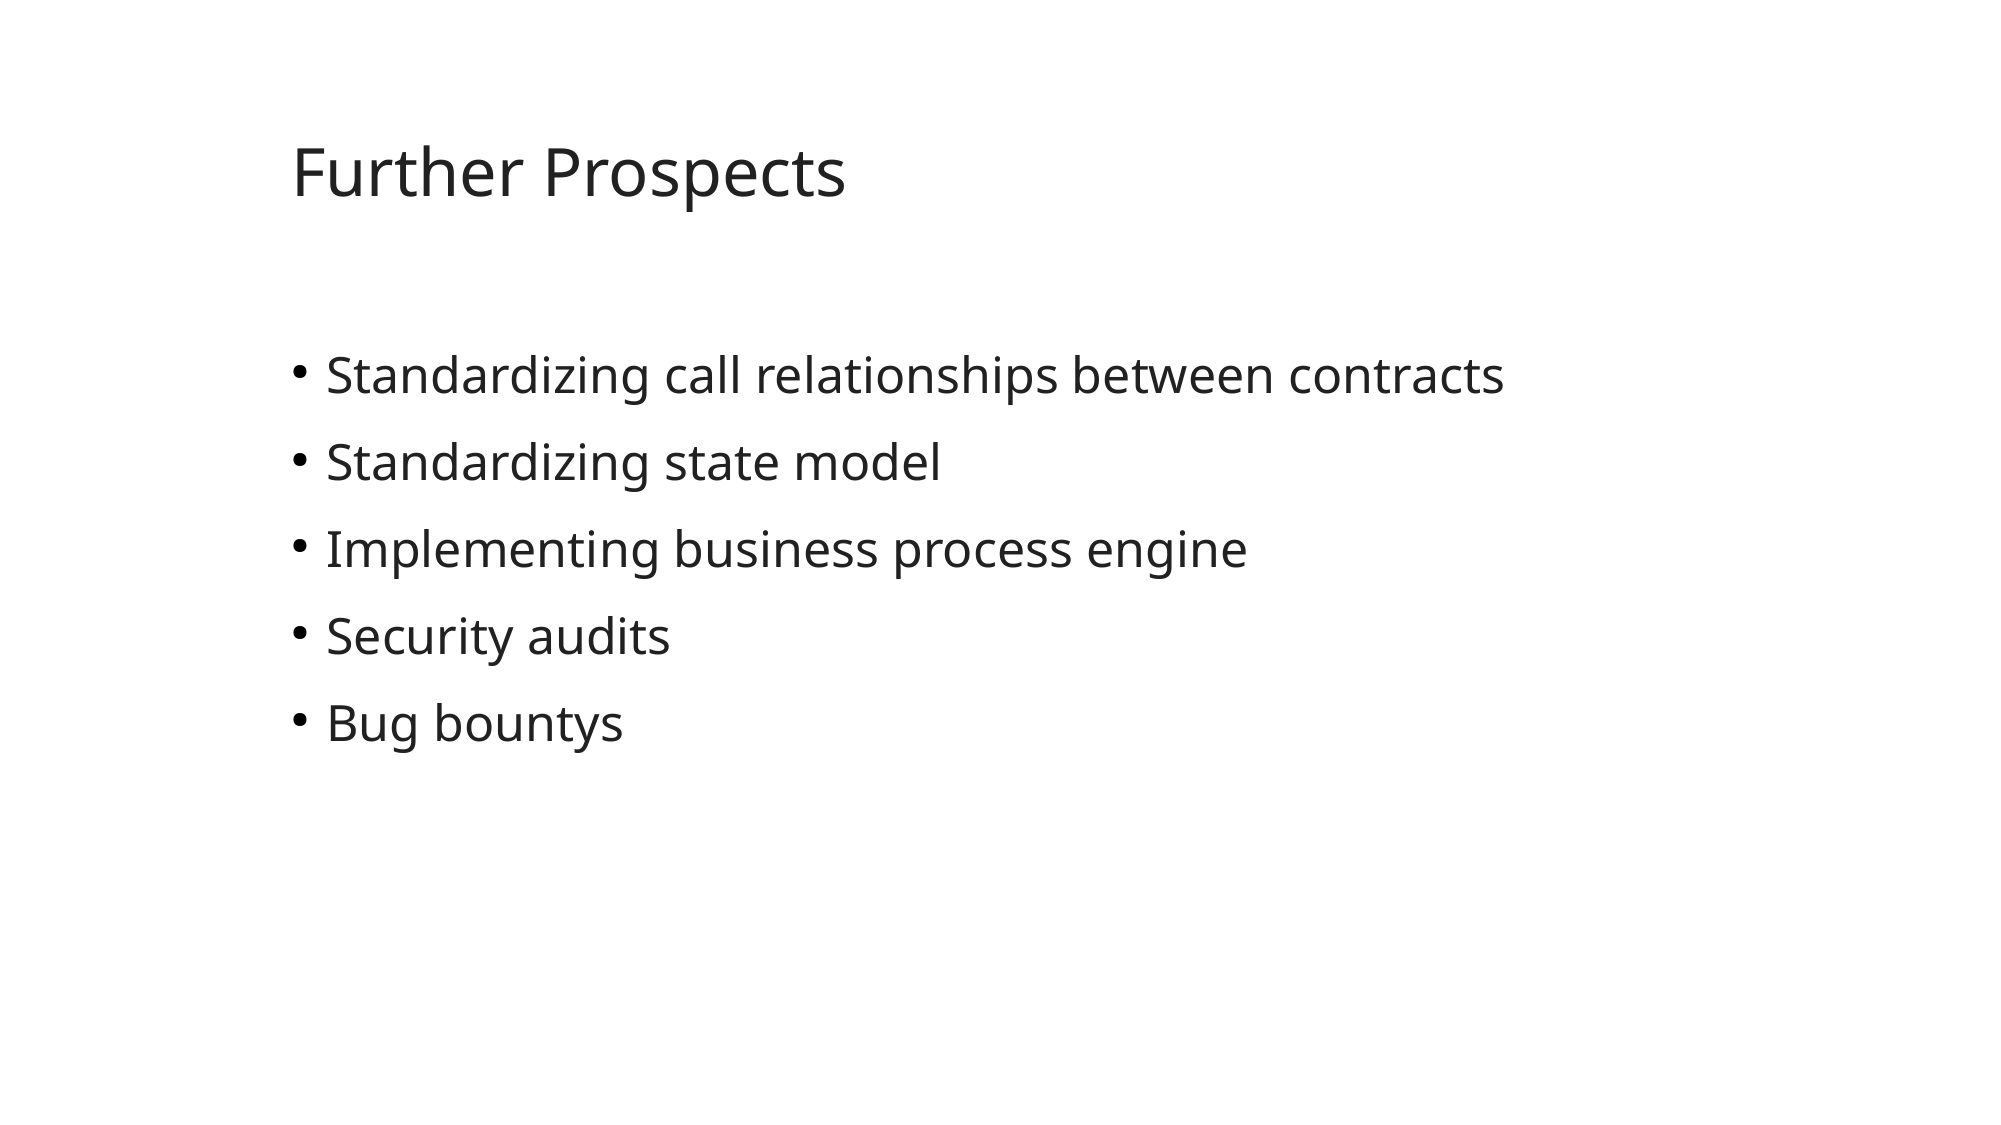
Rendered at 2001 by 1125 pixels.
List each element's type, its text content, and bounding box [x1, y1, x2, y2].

text_box Further Prospects Standardizing call relationships between contracts Standardizing state model Implementing business process engine Security audits Bug bountys [276, 122, 1762, 920]
